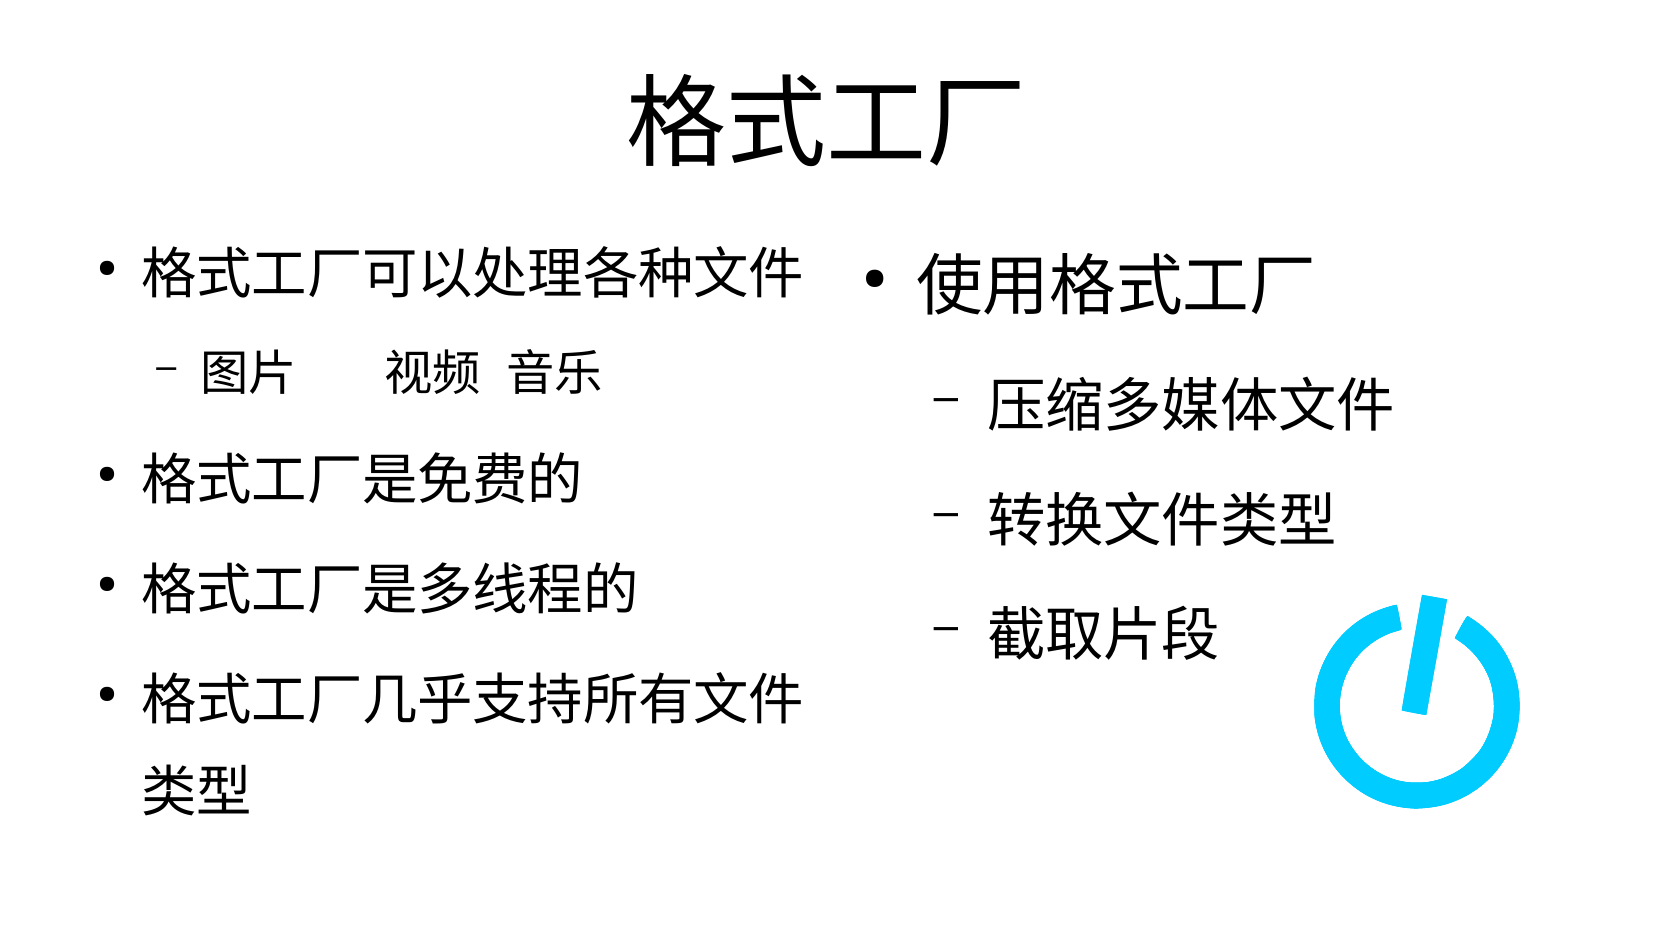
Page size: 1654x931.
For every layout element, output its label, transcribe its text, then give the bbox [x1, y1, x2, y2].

list 使用格式工厂 压缩多媒体文件 转换文件类型 截取片段 [845, 217, 1572, 758]
title 格式工厂 [82, 37, 1571, 193]
list 格式工厂可以处理各种文件 图片 视频 音乐 格式工厂是免费的 格式工厂是多线程的 格式工厂几乎支持所有文件类型 [82, 217, 809, 839]
